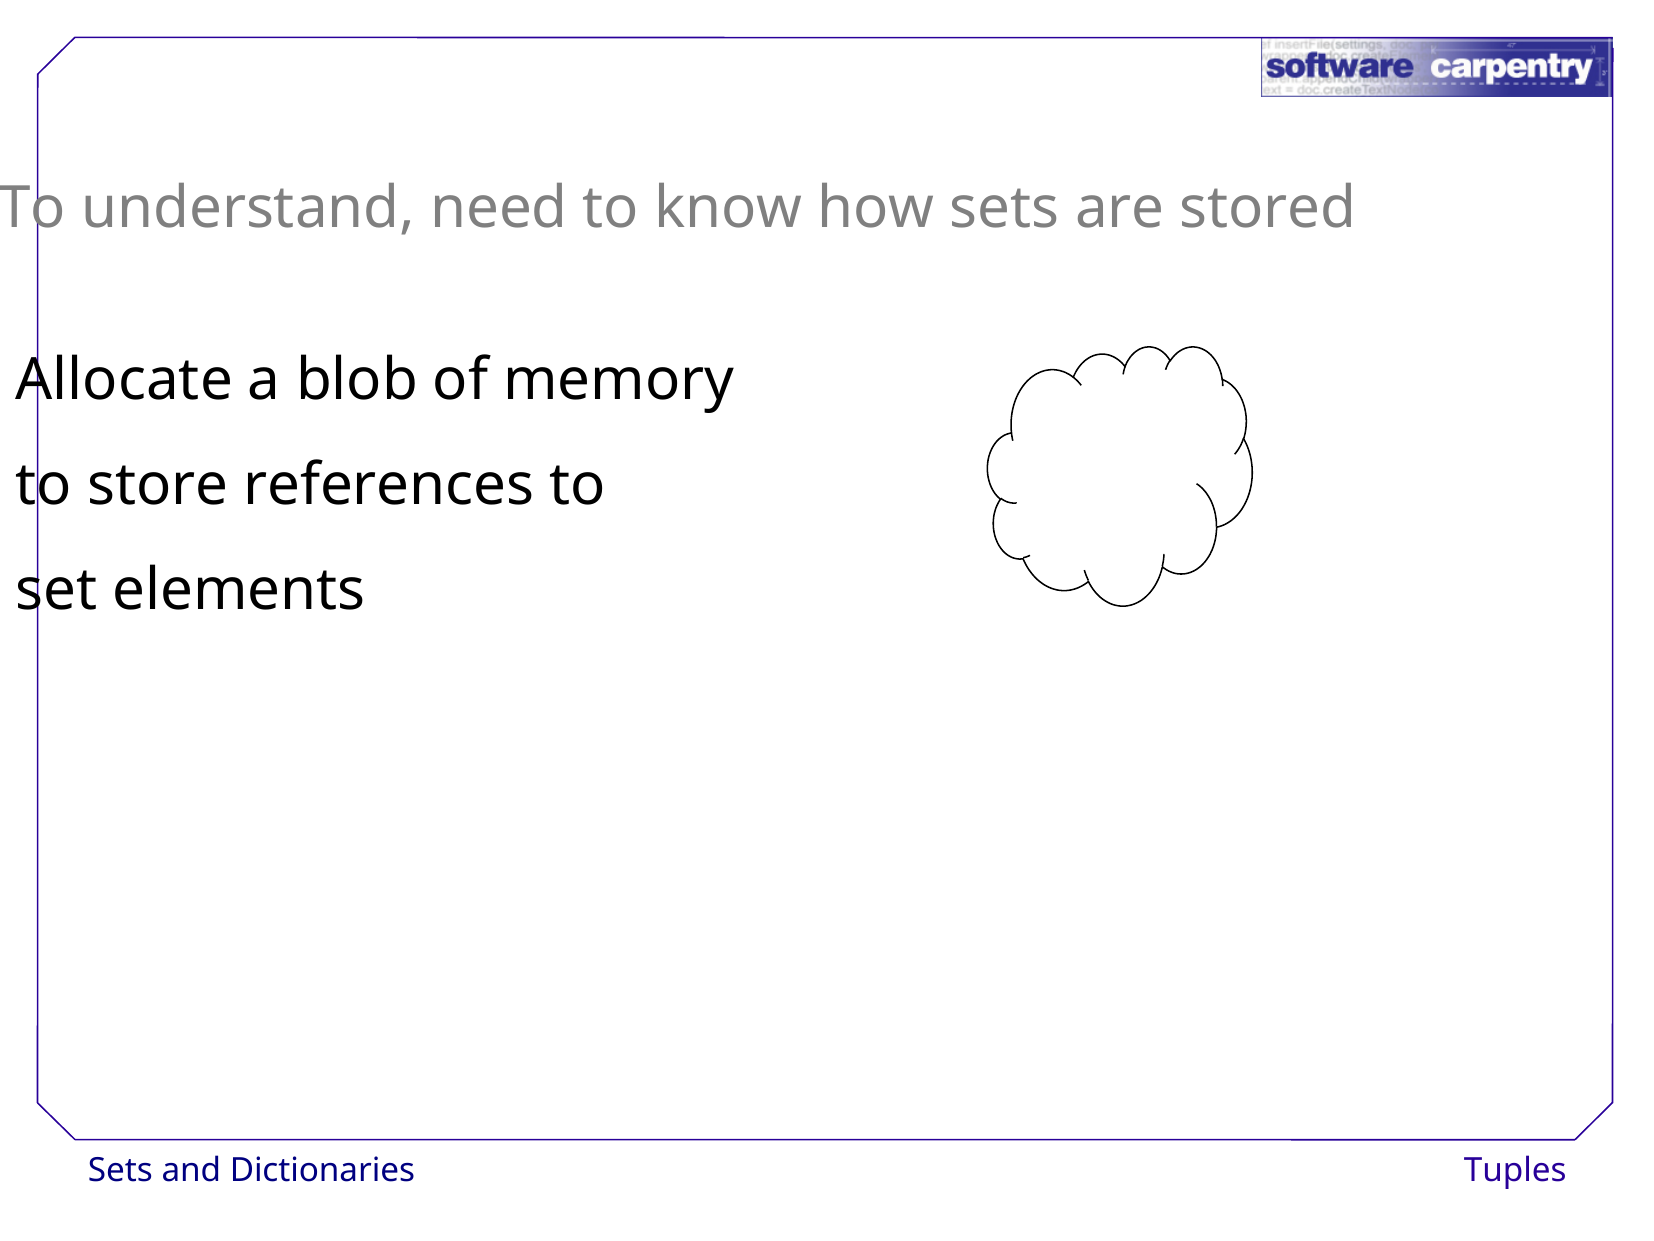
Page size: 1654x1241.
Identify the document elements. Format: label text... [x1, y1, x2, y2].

text_box To understand, need to know how sets are stored [0, 126, 1522, 248]
picture [1261, 39, 1613, 97]
text_box Allocate a blob of memory to store references to set elements [1, 298, 900, 629]
